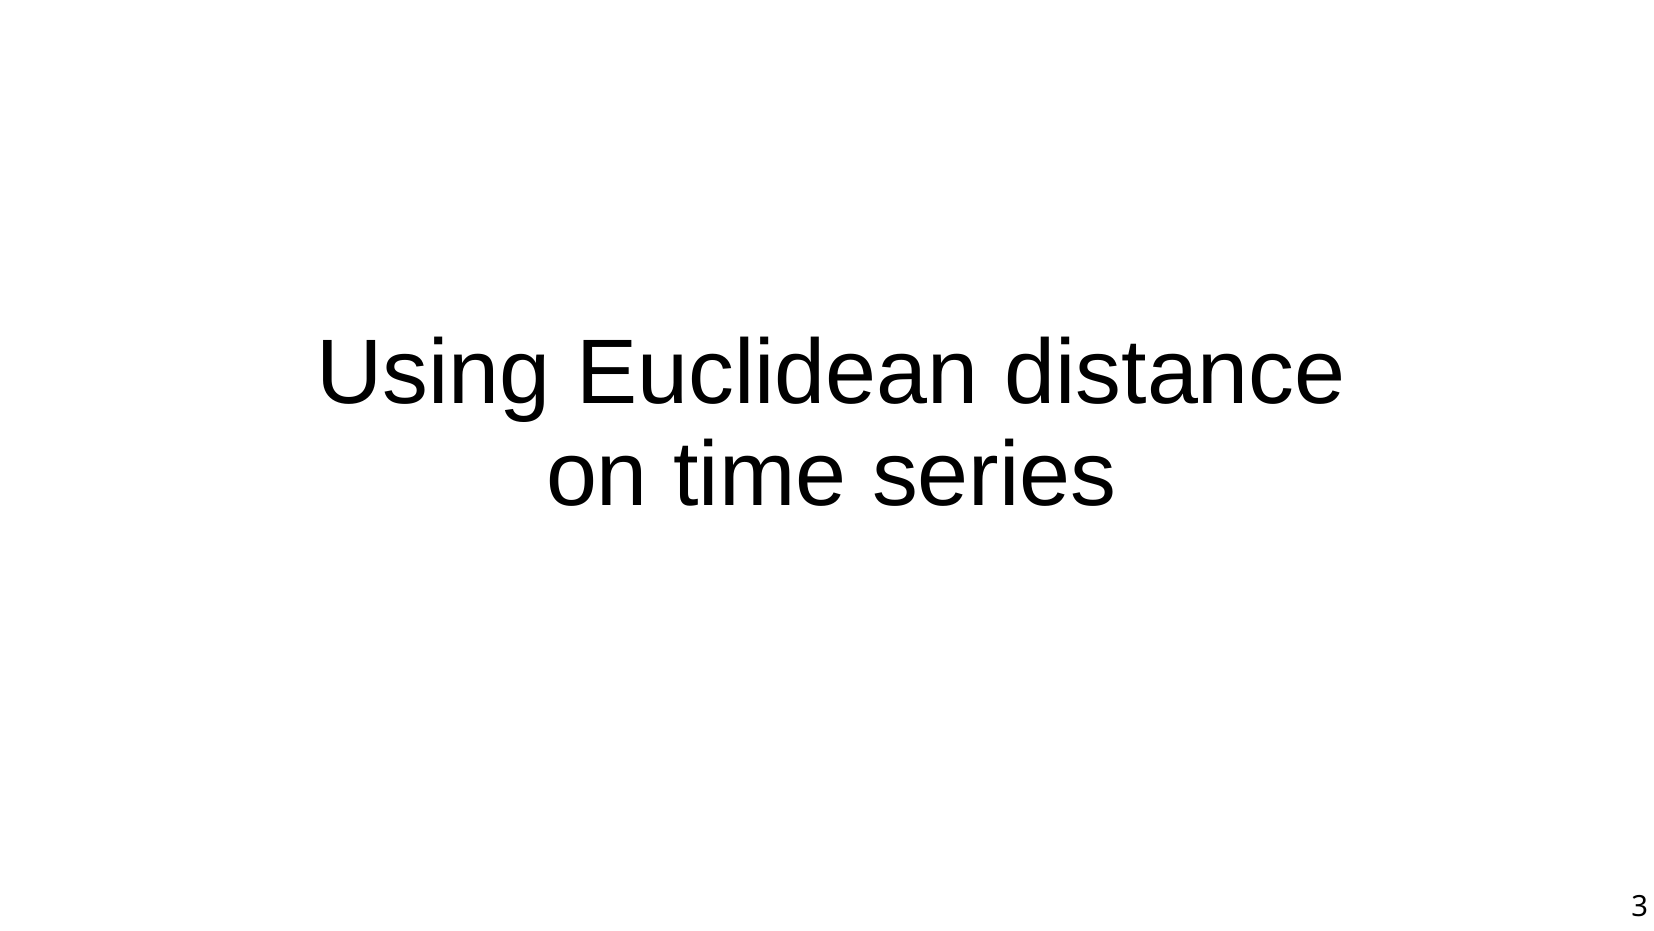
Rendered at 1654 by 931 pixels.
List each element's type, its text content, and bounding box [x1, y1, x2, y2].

title Using Euclidean distance on time series [87, 320, 1576, 526]
